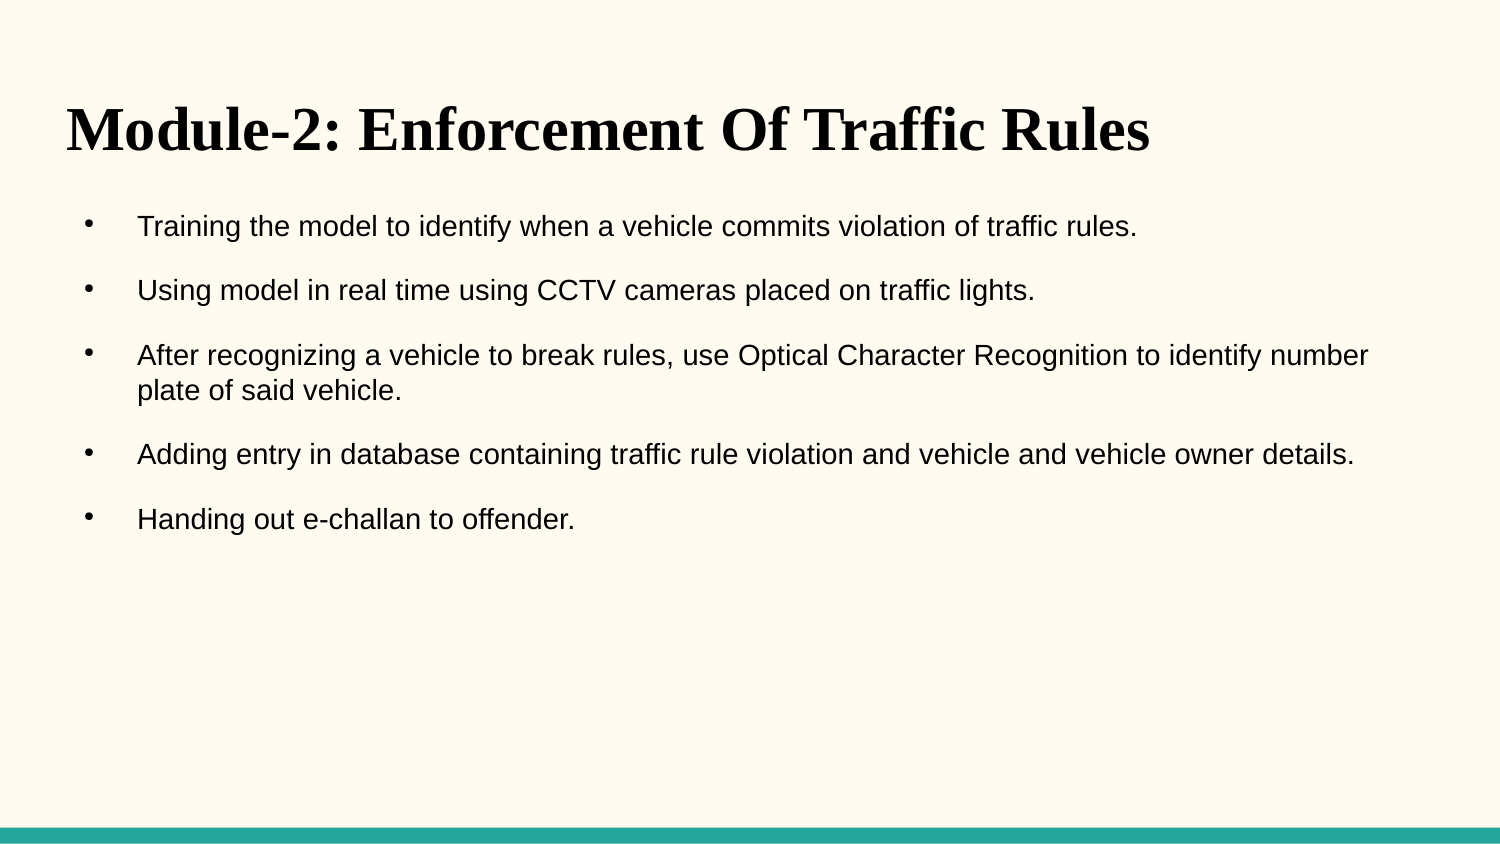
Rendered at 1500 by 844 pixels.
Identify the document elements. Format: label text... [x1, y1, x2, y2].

title Module-2: Enforcement Of Traffic Rules [51, 72, 1449, 174]
list Training the model to identify when a vehicle commits violation of traffic rules. Using model in real time using CCTV cameras placed on traffic lights. After recognizing a vehicle to break rules, use Optical Character Recognition to identify number plate of said vehicle. Adding entry in database containing traffic rule violation and vehicle and vehicle owner details. Handing out e-challan to offender. [51, 192, 1449, 750]
